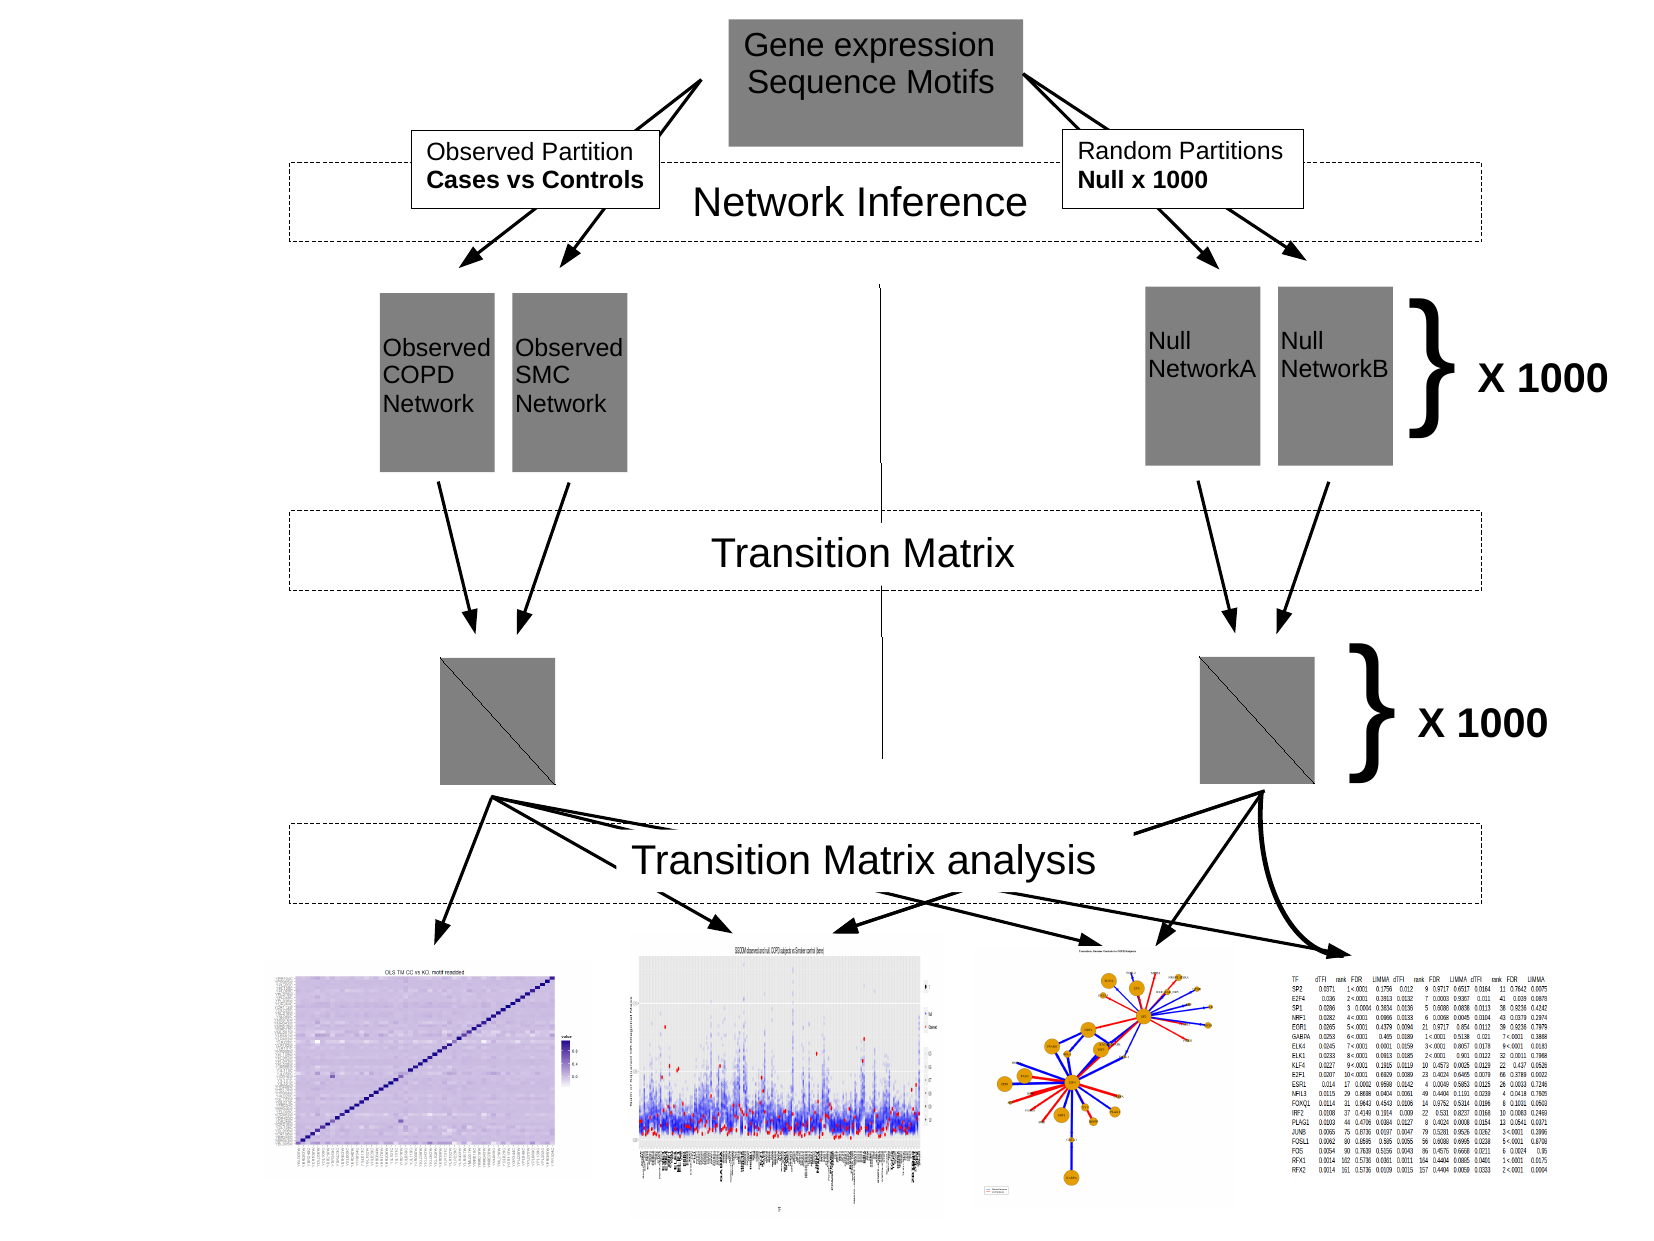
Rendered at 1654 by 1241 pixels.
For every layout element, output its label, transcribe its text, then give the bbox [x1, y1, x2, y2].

text_box [1278, 430, 1393, 466]
text_box X 1000 [1402, 692, 1564, 756]
text_box [543, 823, 616, 864]
text_box [1207, 510, 1317, 591]
text_box [497, 209, 601, 242]
text_box [1145, 286, 1261, 319]
text_box [289, 823, 479, 904]
text_box [611, 823, 650, 829]
text_box [1199, 656, 1315, 784]
text_box Gene expression Sequence Motifs [728, 19, 1024, 147]
text_box [453, 823, 675, 904]
text_box [512, 436, 628, 473]
text_box [1162, 209, 1273, 242]
text_box [1278, 286, 1393, 319]
text_box [289, 510, 463, 591]
text_box Random Partitions Null x 1000 [1062, 129, 1304, 209]
text_box Null NetworkB [1265, 319, 1393, 430]
text_box [933, 893, 1057, 904]
text_box [647, 823, 1159, 831]
text_box [534, 510, 881, 591]
picture [627, 933, 944, 1220]
text_box Observed COPD Network [367, 325, 500, 436]
text_box Network Inference [677, 172, 1090, 235]
text_box } [1393, 263, 1488, 494]
text_box [582, 162, 1188, 242]
text_box [882, 510, 1223, 591]
picture [974, 946, 1236, 1207]
text_box } [1332, 608, 1428, 839]
text_box [512, 293, 628, 325]
text_box [1027, 823, 1238, 904]
text_box [897, 893, 946, 900]
text_box [1188, 823, 1482, 904]
picture [263, 960, 591, 1180]
text_box [379, 293, 495, 325]
text_box Null NetworkA [1133, 319, 1265, 430]
text_box Observed Partition Cases vs Controls [411, 130, 660, 209]
text_box [379, 436, 495, 473]
text_box Transition Matrix analysis [616, 829, 1134, 893]
text_box [1145, 430, 1261, 466]
text_box [1233, 162, 1482, 242]
text_box Transition Matrix [696, 522, 1044, 586]
text_box [667, 893, 916, 904]
picture [1291, 974, 1551, 1187]
text_box [440, 657, 556, 785]
text_box [289, 162, 530, 242]
text_box Observed SMC Network [500, 325, 658, 436]
text_box [1294, 510, 1482, 591]
text_box [448, 510, 557, 591]
text_box X 1000 [1462, 347, 1624, 411]
